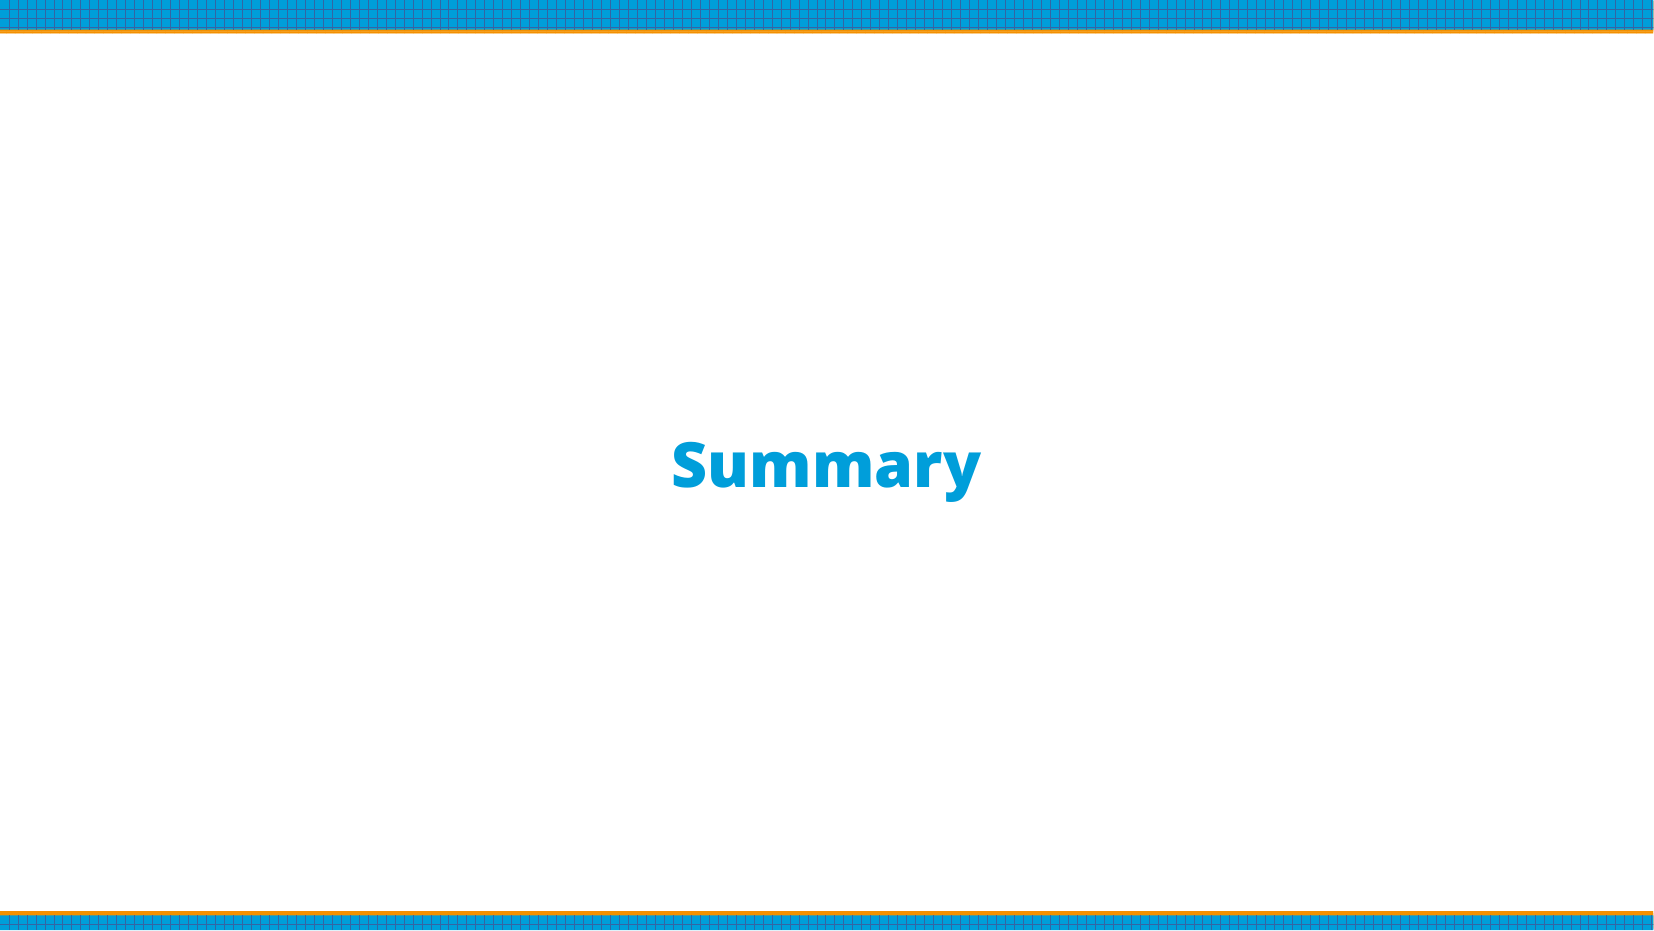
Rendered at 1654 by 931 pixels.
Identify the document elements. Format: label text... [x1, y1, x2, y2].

subtitle Summary [82, 103, 1571, 824]
